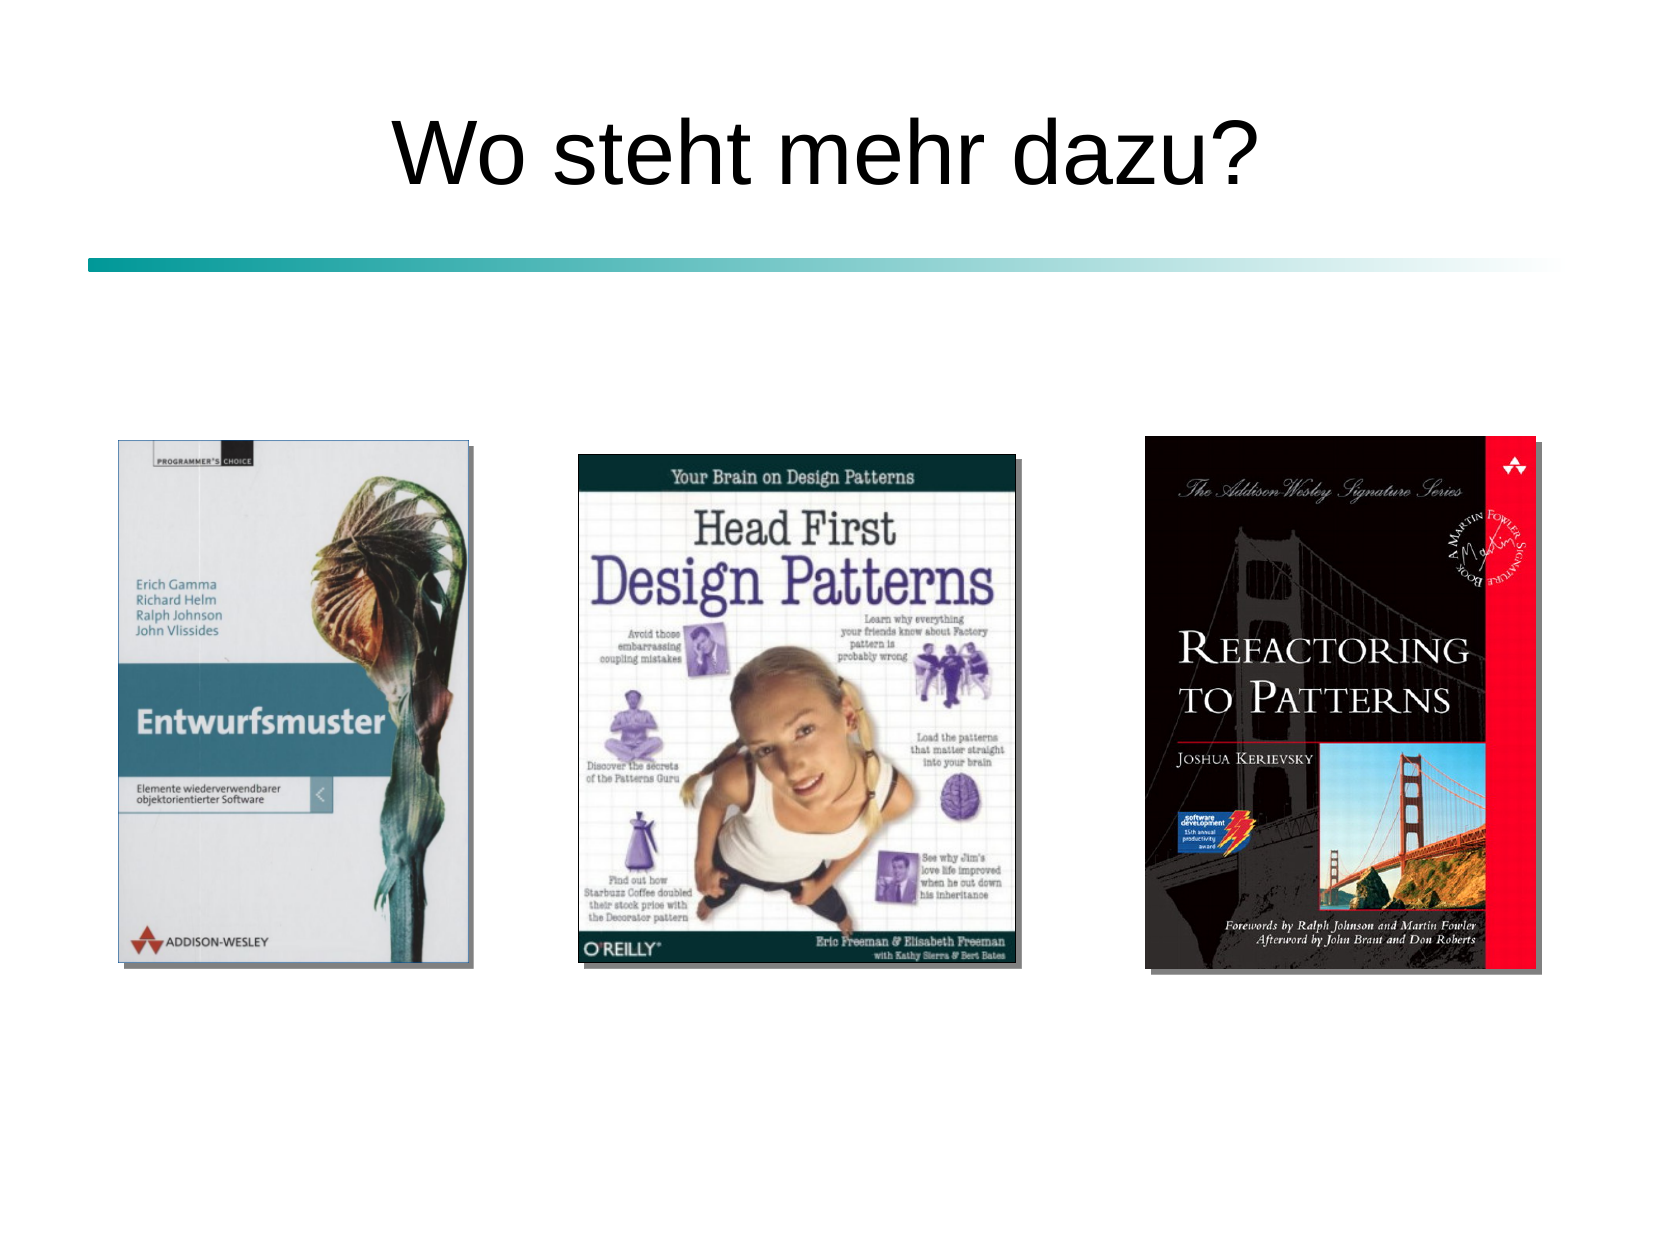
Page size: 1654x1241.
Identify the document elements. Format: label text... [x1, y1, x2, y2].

title Wo steht mehr dazu? [82, 49, 1571, 257]
picture [118, 440, 469, 963]
picture [578, 454, 1016, 963]
picture [1145, 436, 1536, 969]
